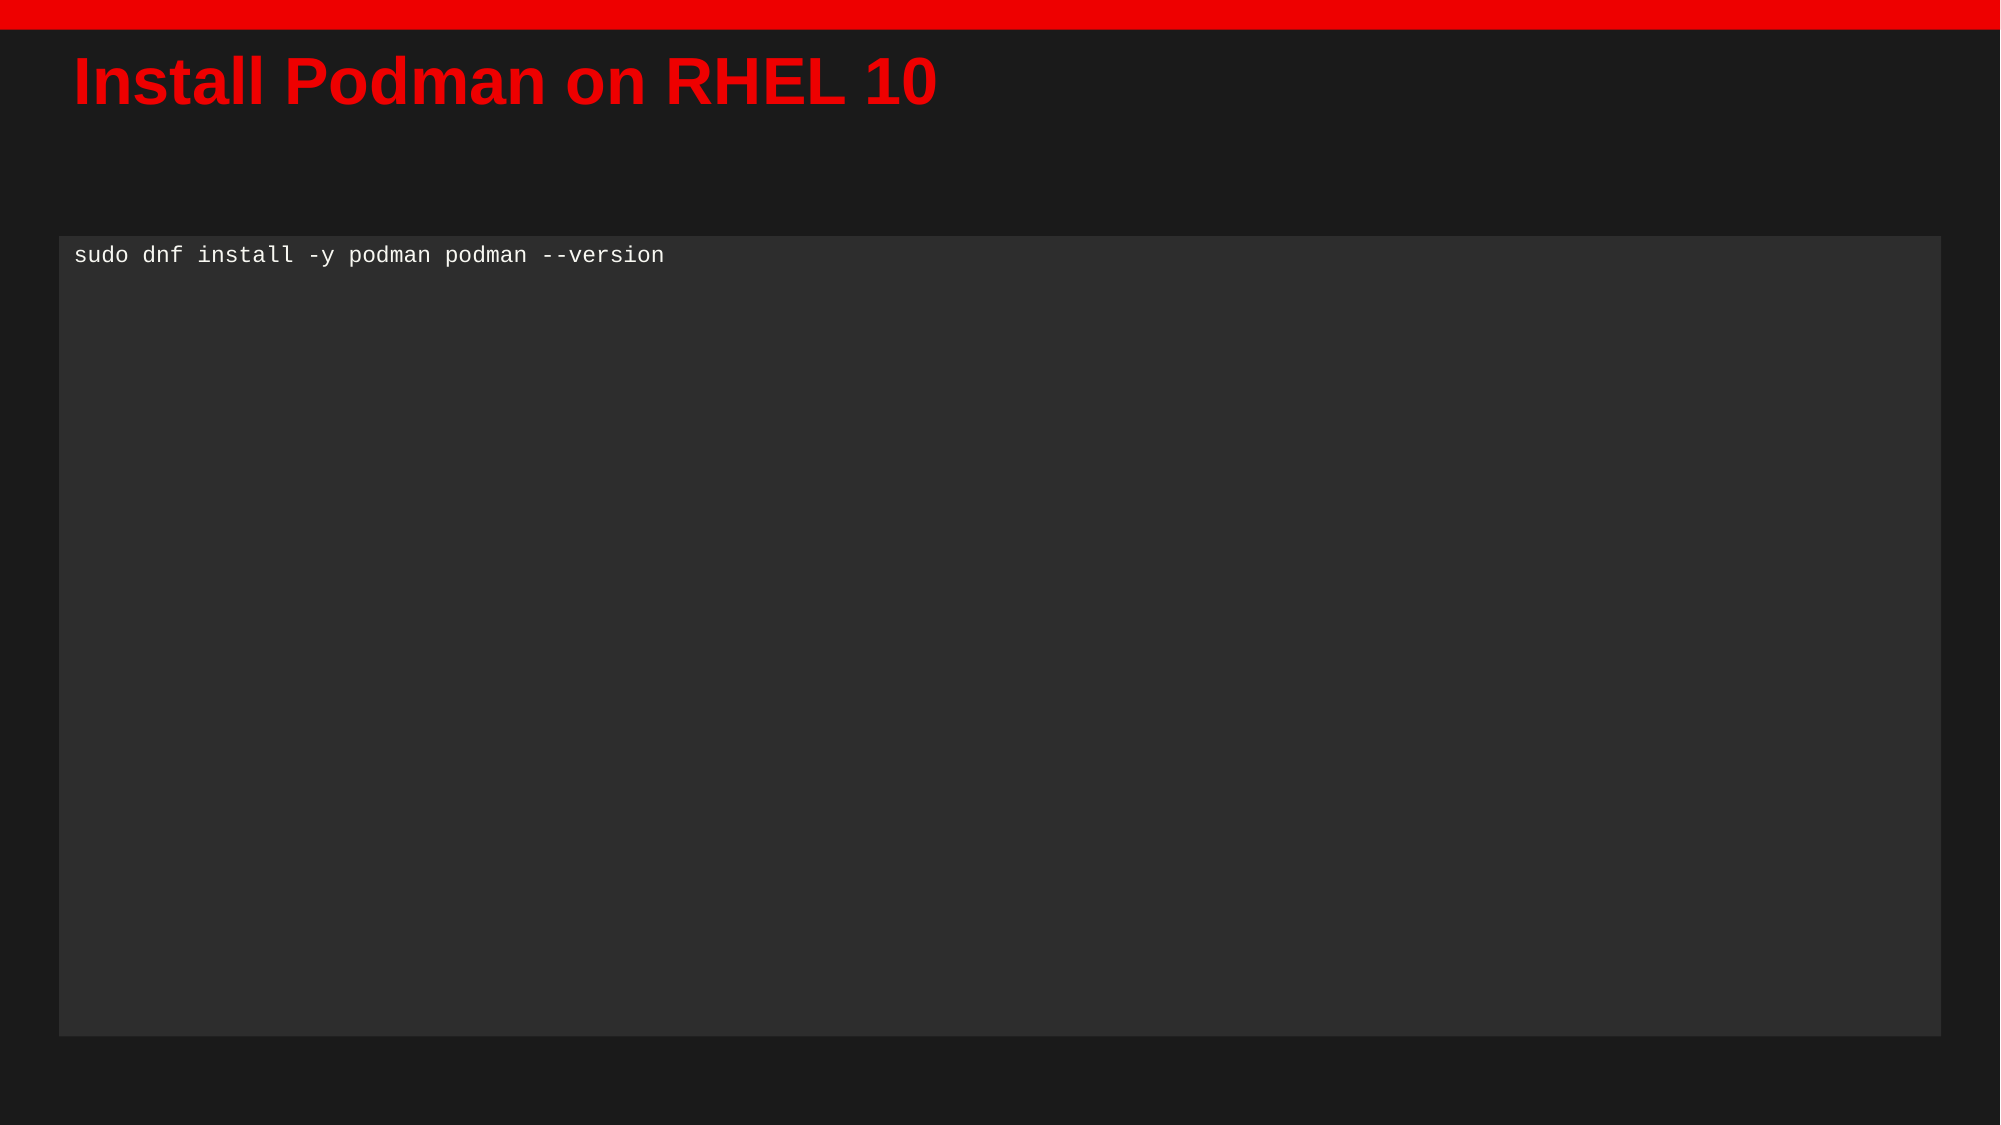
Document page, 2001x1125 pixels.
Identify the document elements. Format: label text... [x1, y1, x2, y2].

text_box [0, 0, 2001, 30]
text_box sudo dnf install -y podman podman --version [59, 236, 1942, 1037]
text_box Install Podman on RHEL 10 [59, 36, 1942, 208]
